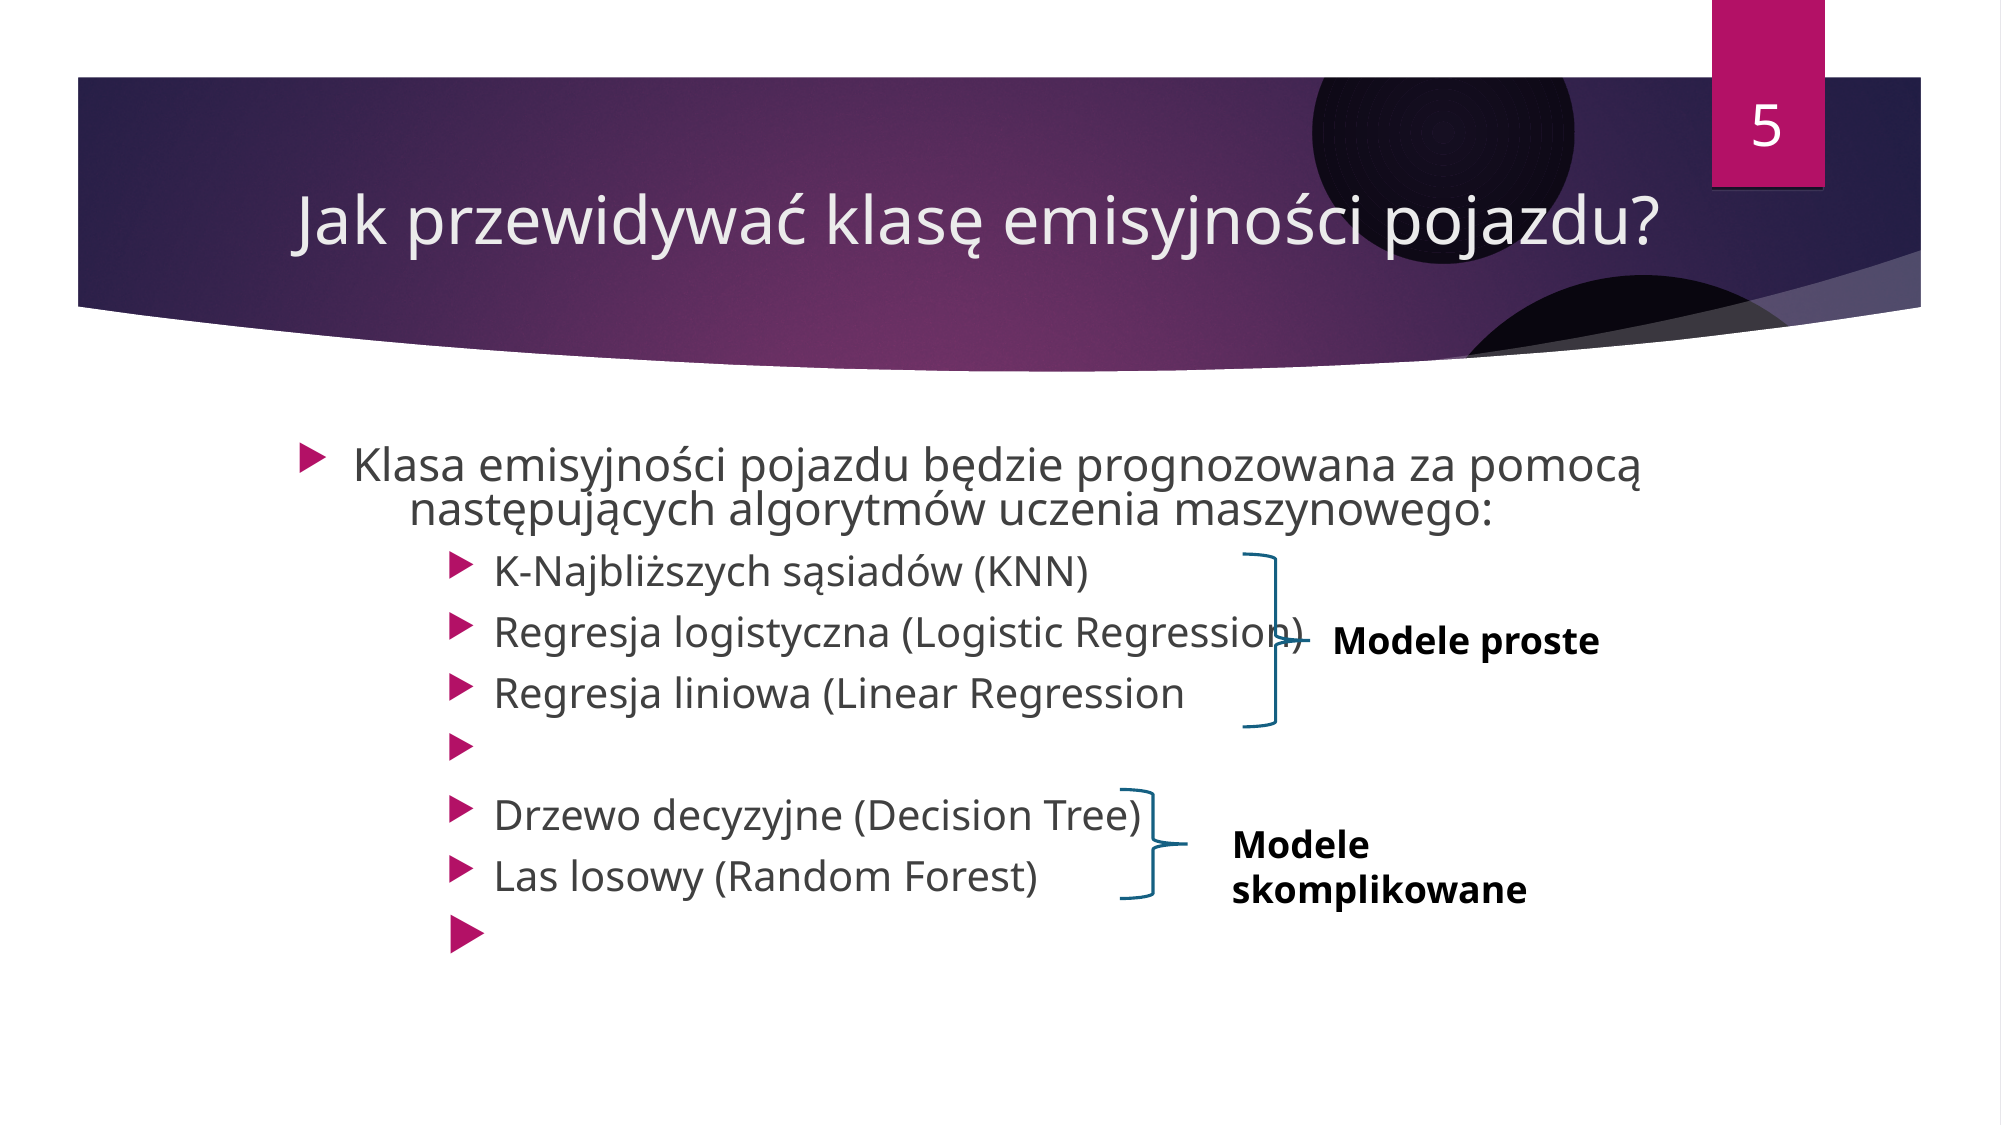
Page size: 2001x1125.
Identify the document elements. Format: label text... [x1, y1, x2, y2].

text_box Modele skomplikowane [1216, 813, 1675, 875]
text_box [1698, 48, 1836, 175]
text_box Modele proste [1316, 610, 1595, 671]
list Klasa emisyjności pojazdu będzie prognozowana za pomocą następujących algorytmów uczenia maszynowego: K-Najbliższych sąsiadów (KNN) Regresja logistyczna (Logistic Regression) Regresja liniowa (Linear Regression Drzewo decyzyjne (Decision Tree) Las losowy (Random Forest) [281, 438, 1873, 997]
title Jak przewidywać klasę emisyjności pojazdu? [281, 159, 1719, 276]
